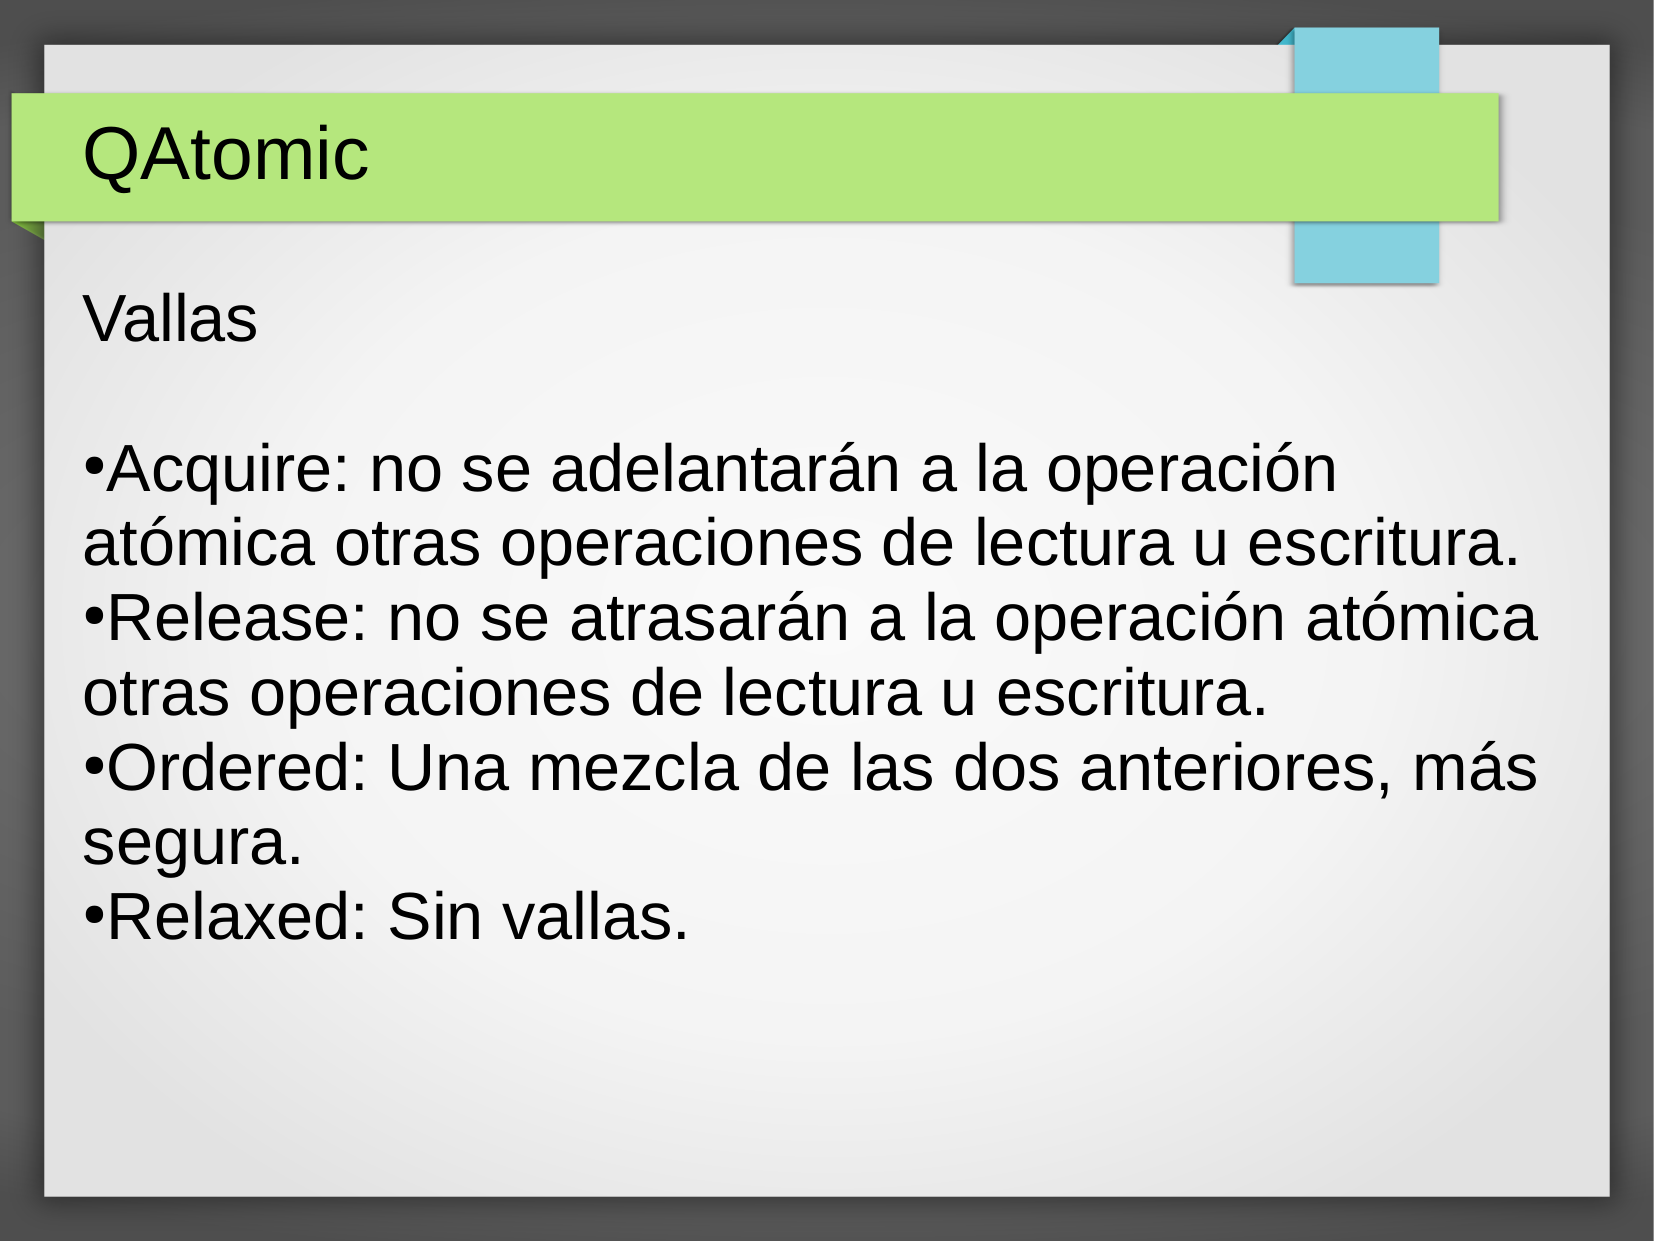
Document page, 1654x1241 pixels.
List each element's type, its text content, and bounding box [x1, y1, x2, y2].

picture [0, 0, 1654, 1241]
title QAtomic [82, 94, 1264, 213]
subtitle Vallas Acquire: no se adelantarán a la operación atómica otras operaciones de lectura u escritura. Release: no se atrasarán a la operación atómica otras operaciones de lectura u escritura. Ordered: Una mezcla de las dos anteriores, más segura. Relaxed: Sin vallas. [82, 281, 1571, 1029]
